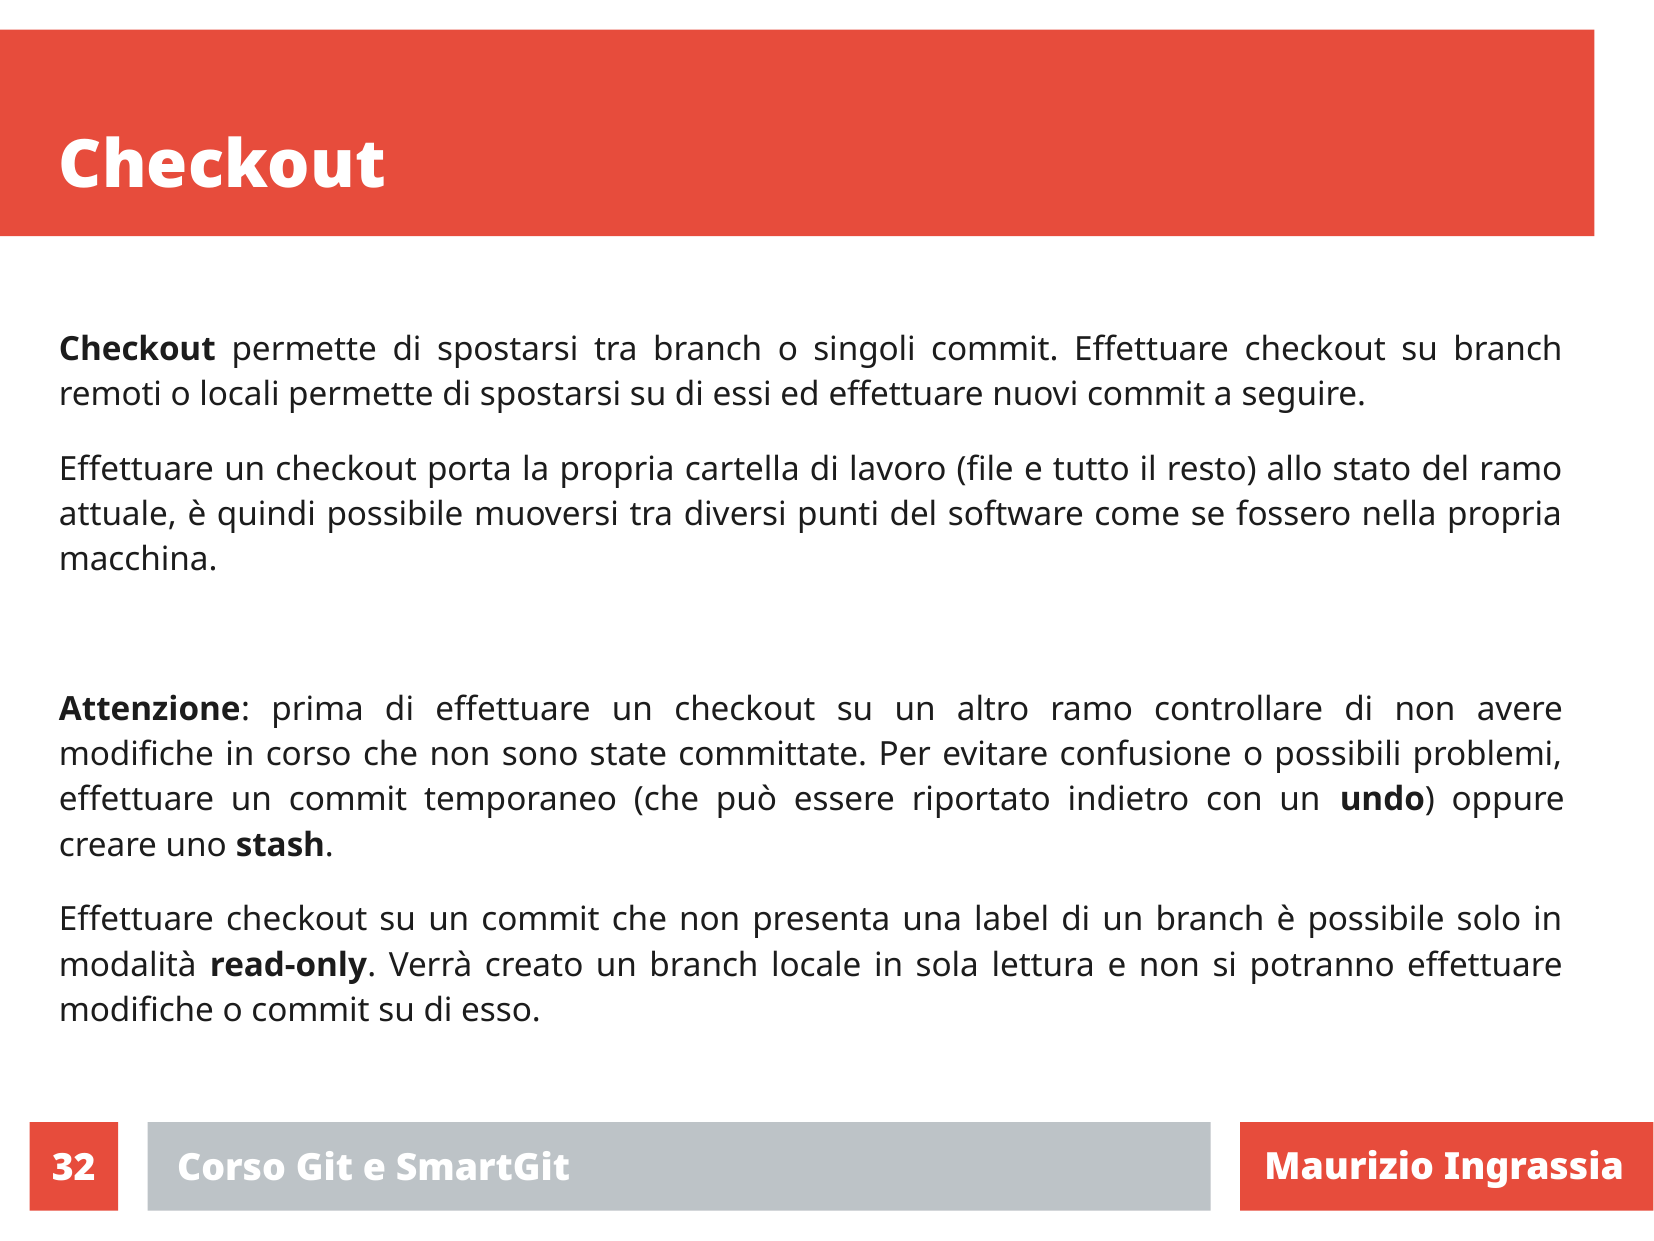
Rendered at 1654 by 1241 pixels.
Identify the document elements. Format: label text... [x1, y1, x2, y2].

title Checkout [59, 59, 1595, 207]
list Checkout permette di spostarsi tra branch o singoli commit. Effettuare checkout su branch remoti o locali permette di spostarsi su di essi ed effettuare nuovi commit a seguire. Effettuare un checkout porta la propria cartella di lavoro (file e tutto il resto) allo stato del ramo attuale, è quindi possibile muoversi tra diversi punti del software come se fossero nella propria macchina. Attenzione: prima di effettuare un checkout su un altro ramo controllare di non avere modifiche in corso che non sono state committate. Per evitare confusione o possibili problemi, effettuare un commit temporaneo (che può essere riportato indietro con un undo) oppure creare uno stash. Effettuare checkout su un commit che non presenta una label di un branch è possibile solo in modalità read-only. Verrà creato un branch locale in sola lettura e non si potranno effettuare modifiche o commit su di esso. [59, 324, 1565, 1093]
